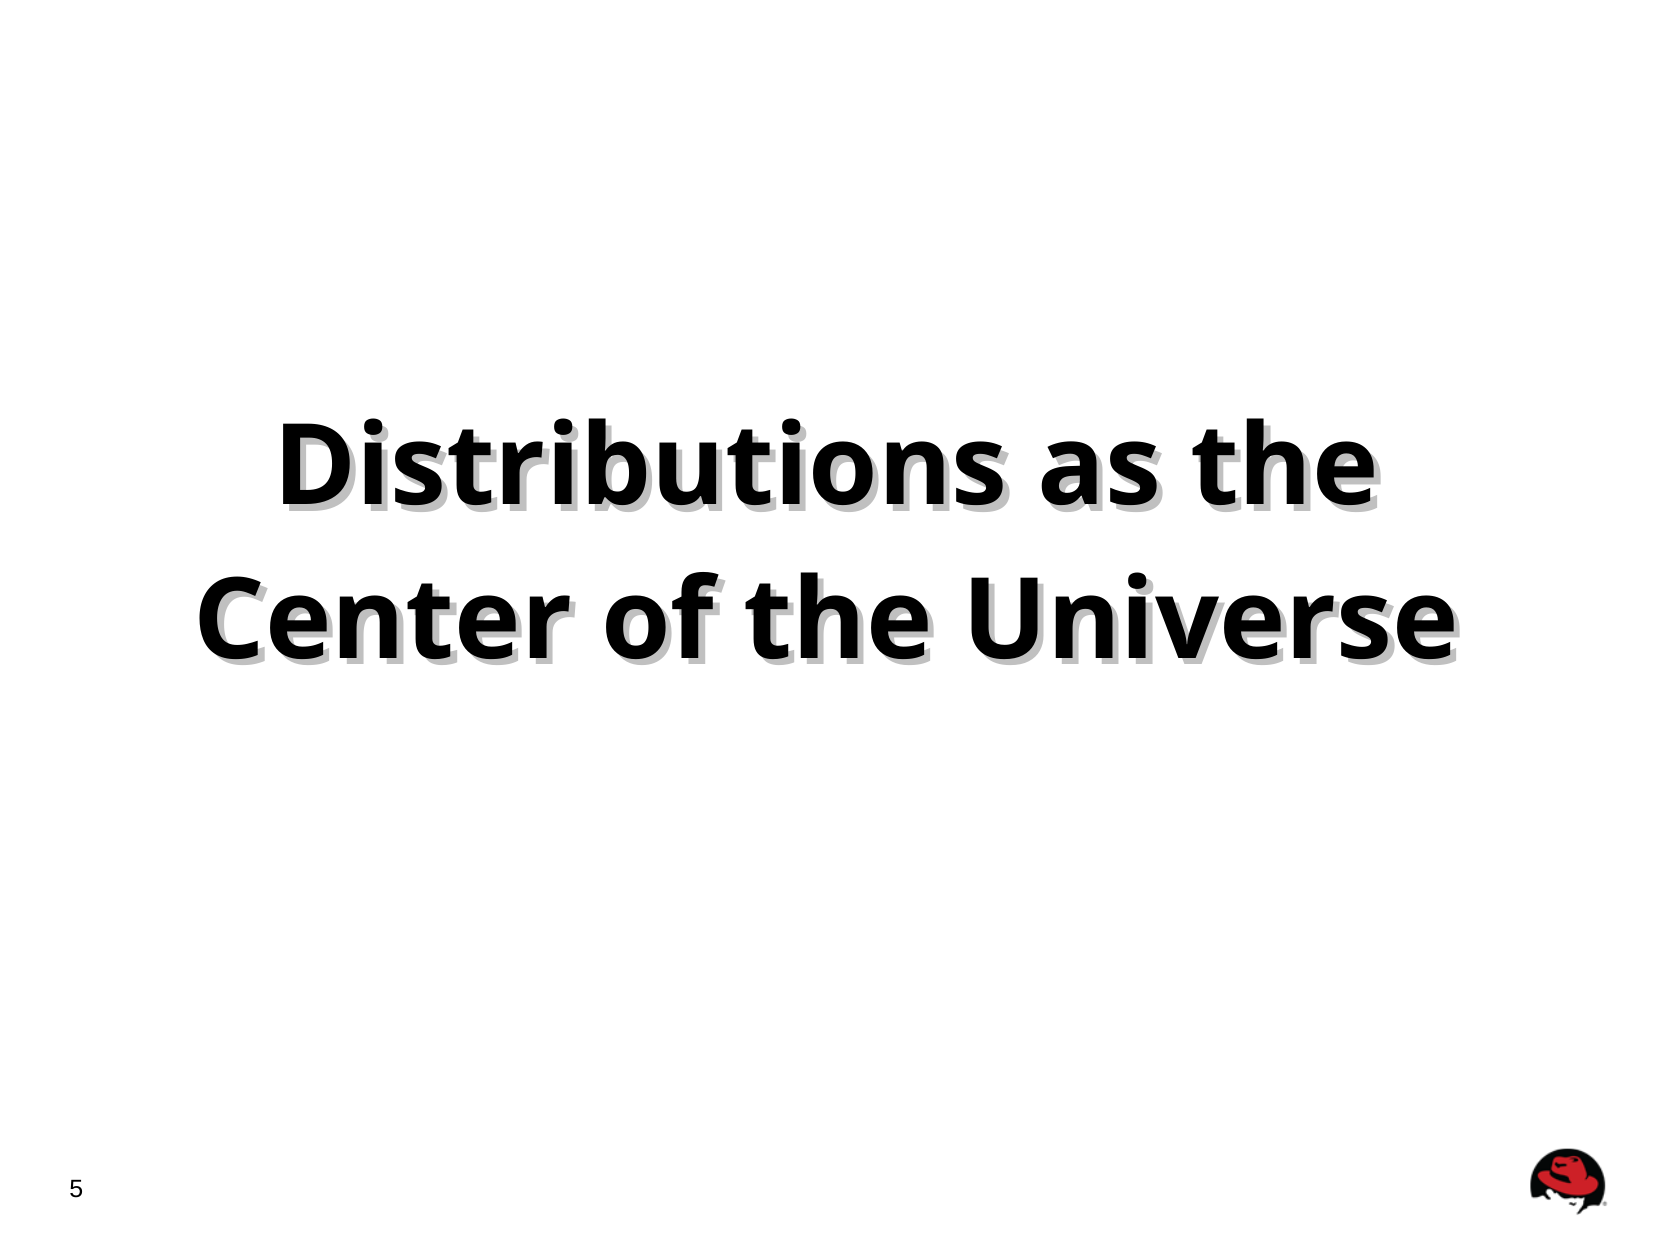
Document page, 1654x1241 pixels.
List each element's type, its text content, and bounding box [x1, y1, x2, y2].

picture [1529, 1146, 1613, 1224]
subtitle Distributions as the Center of the Universe [82, 37, 1571, 1039]
